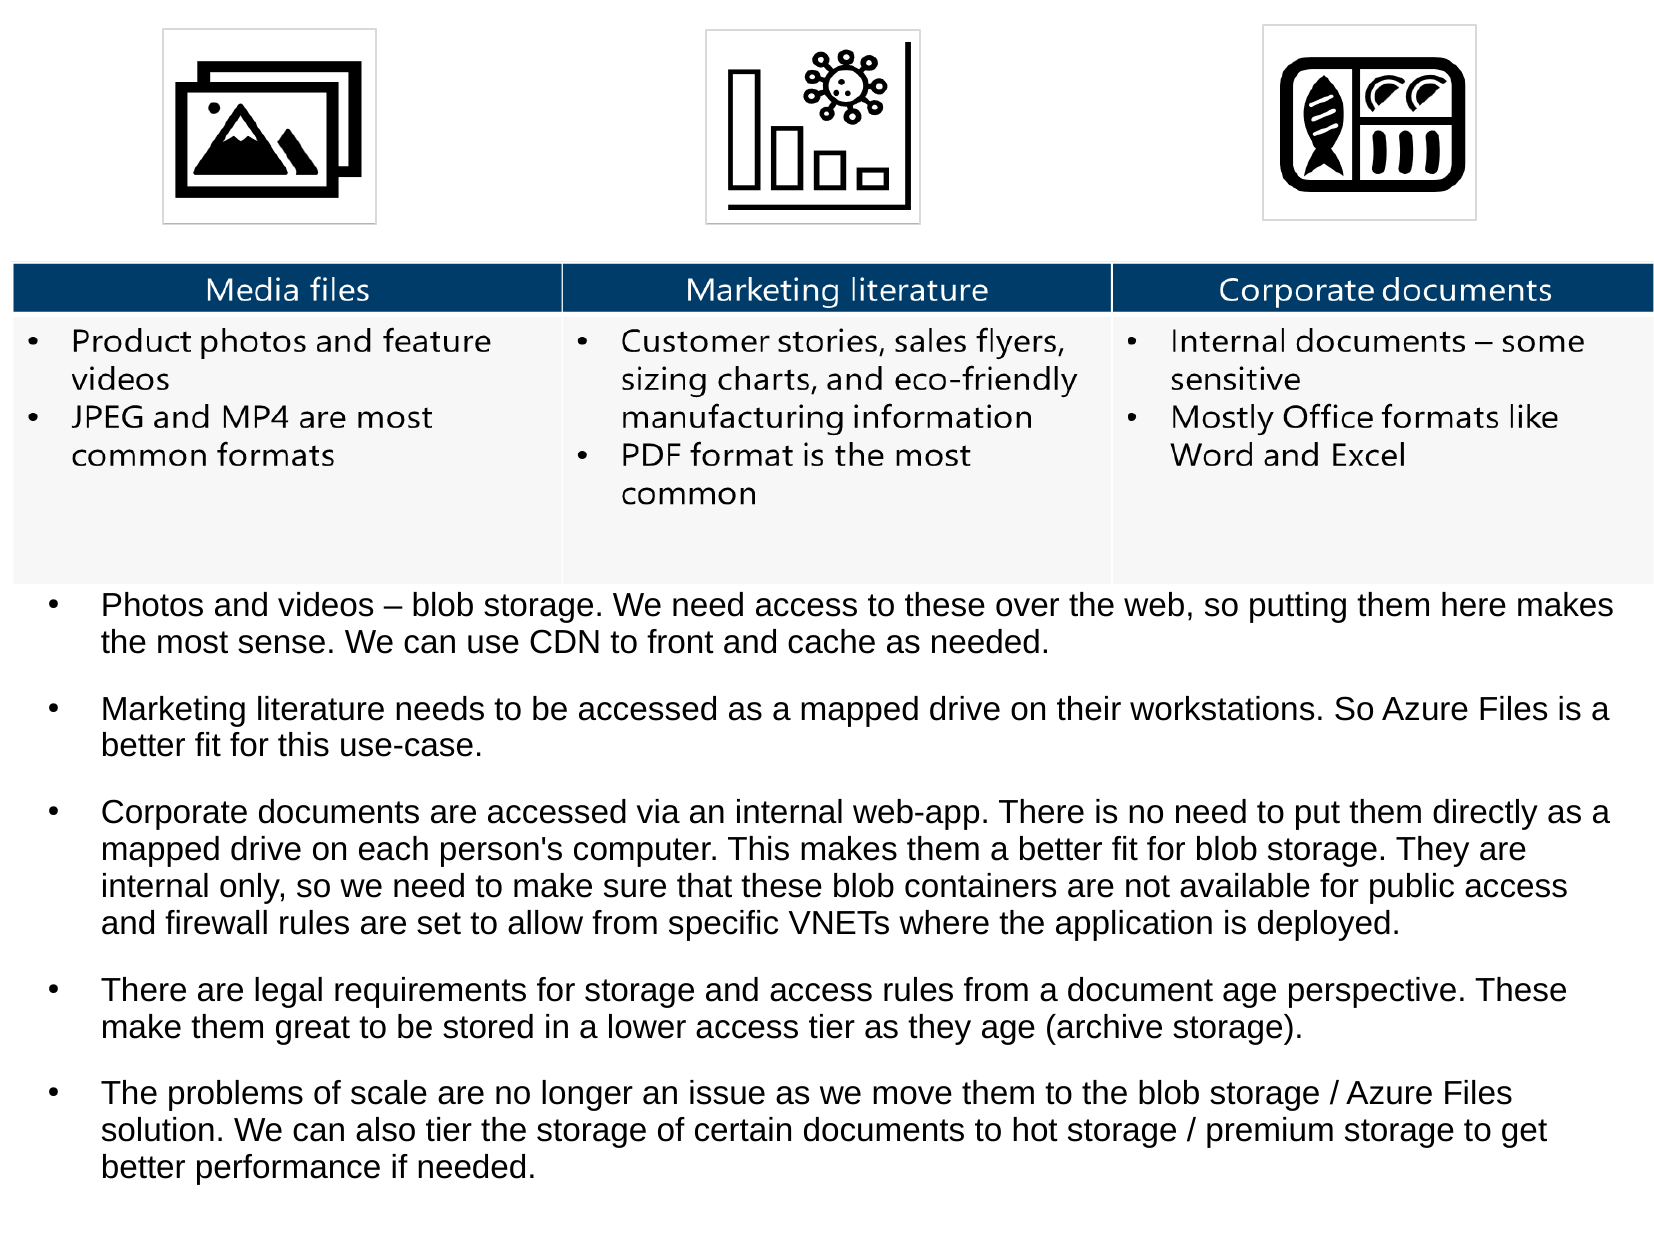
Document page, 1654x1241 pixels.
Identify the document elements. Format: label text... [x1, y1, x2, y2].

picture [11, 7, 1654, 587]
list Photos and videos – blob storage. We need access to these over the web, so putting them here makes the most sense. We can use CDN to front and cache as needed. Marketing literature needs to be accessed as a mapped drive on their workstations. So Azure Files is a better fit for this use-case. Corporate documents are accessed via an internal web-app. There is no need to put them directly as a mapped drive on each person's computer. This makes them a better fit for blob storage. They are internal only, so we need to make sure that these blob containers are not available for public access and firewall rules are set to allow from specific VNETs where the application is deployed. There are legal requirements for storage and access rules from a document age perspective. These make them great to be stored in a lower access tier as they age (archive storage). The problems of scale are no longer an issue as we move them to the blob storage / Azure Files solution. We can also tier the storage of certain documents to hot storage / premium storage to get better performance if needed. [30, 586, 1621, 1216]
